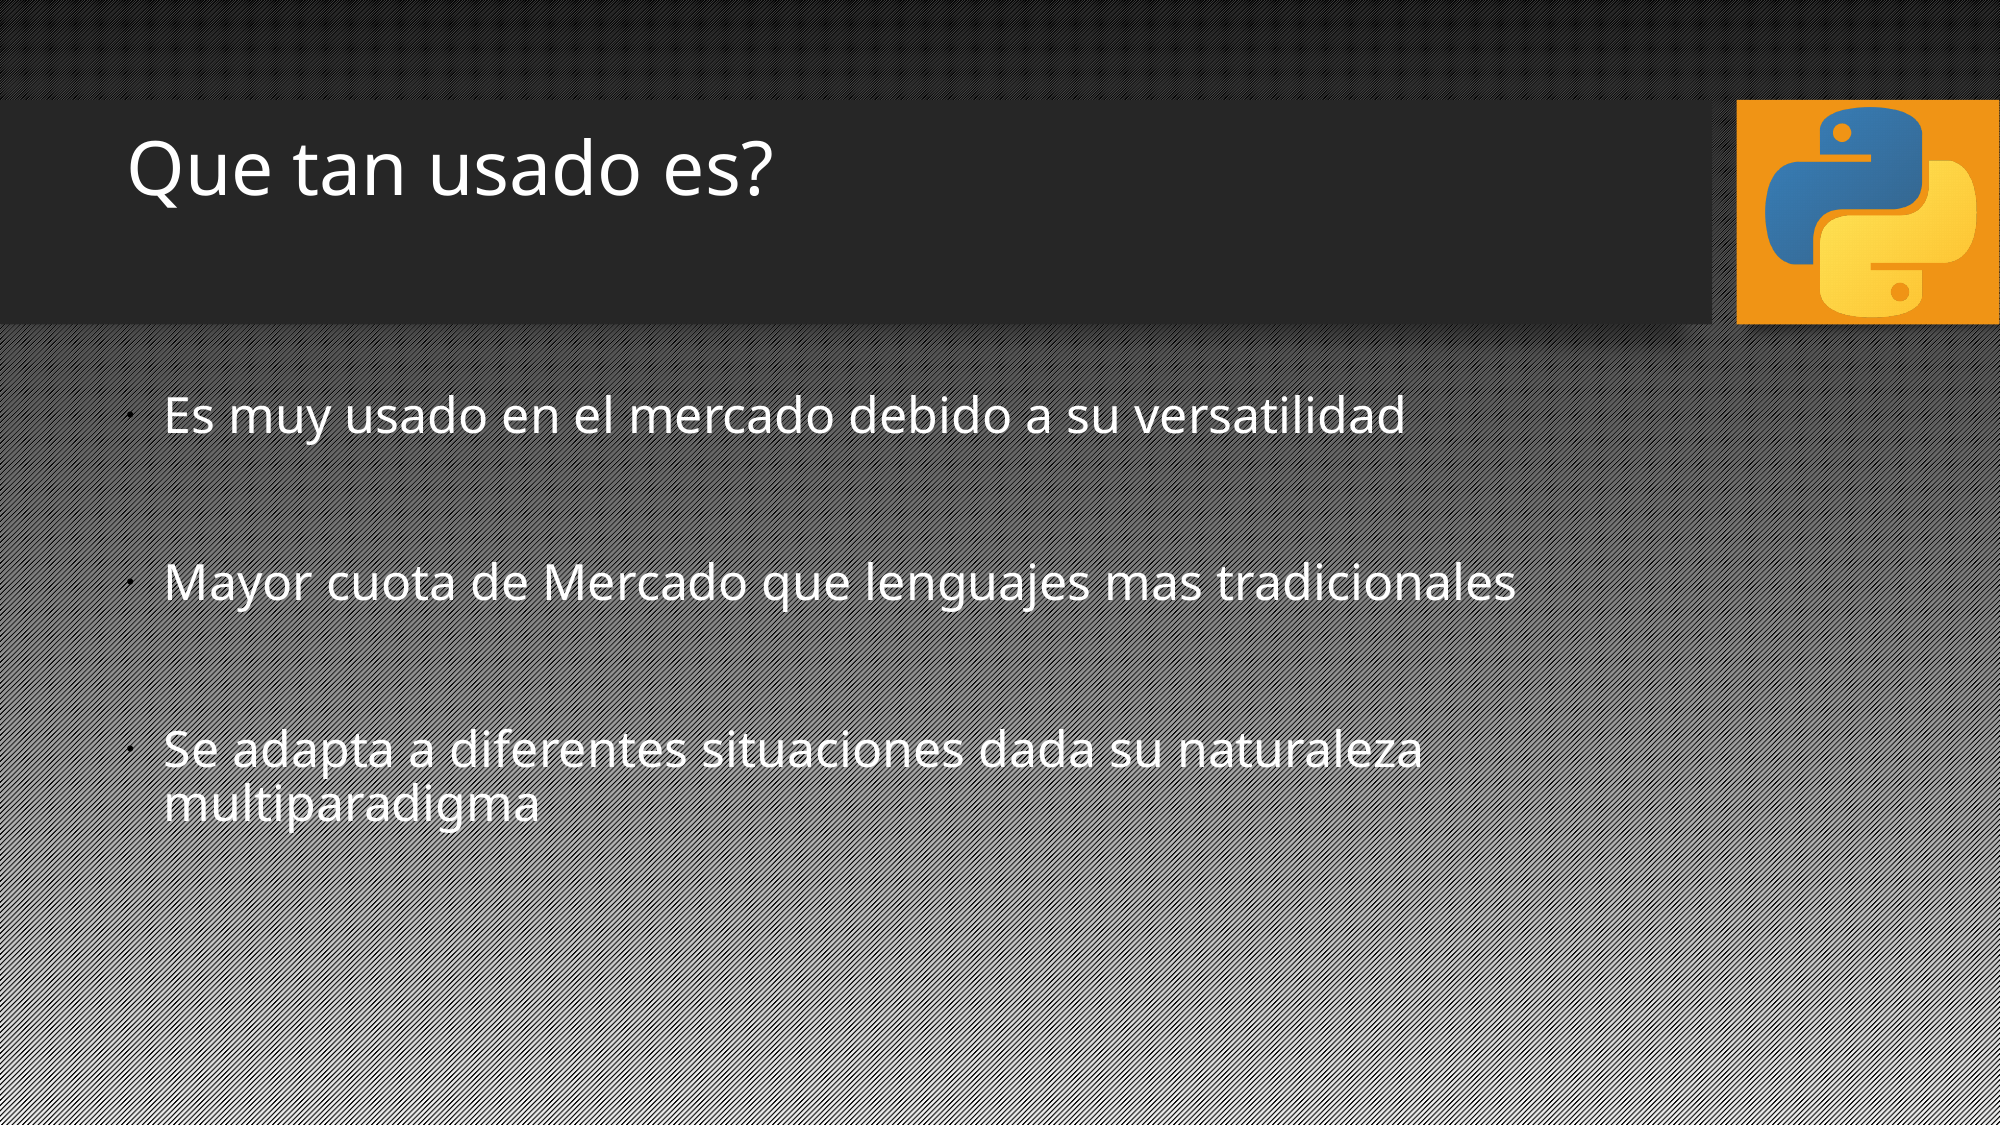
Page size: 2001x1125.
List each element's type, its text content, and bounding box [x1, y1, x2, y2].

list Es muy usado en el mercado debido a su versatilidad Mayor cuota de Mercado que lenguajes mas tradicionales Se adapta a diferentes situaciones dada su naturaleza multiparadigma [111, 383, 1689, 974]
picture [1765, 107, 1977, 318]
picture [0, 0, 2000, 1125]
title Que tan usado es? [111, 123, 1689, 301]
